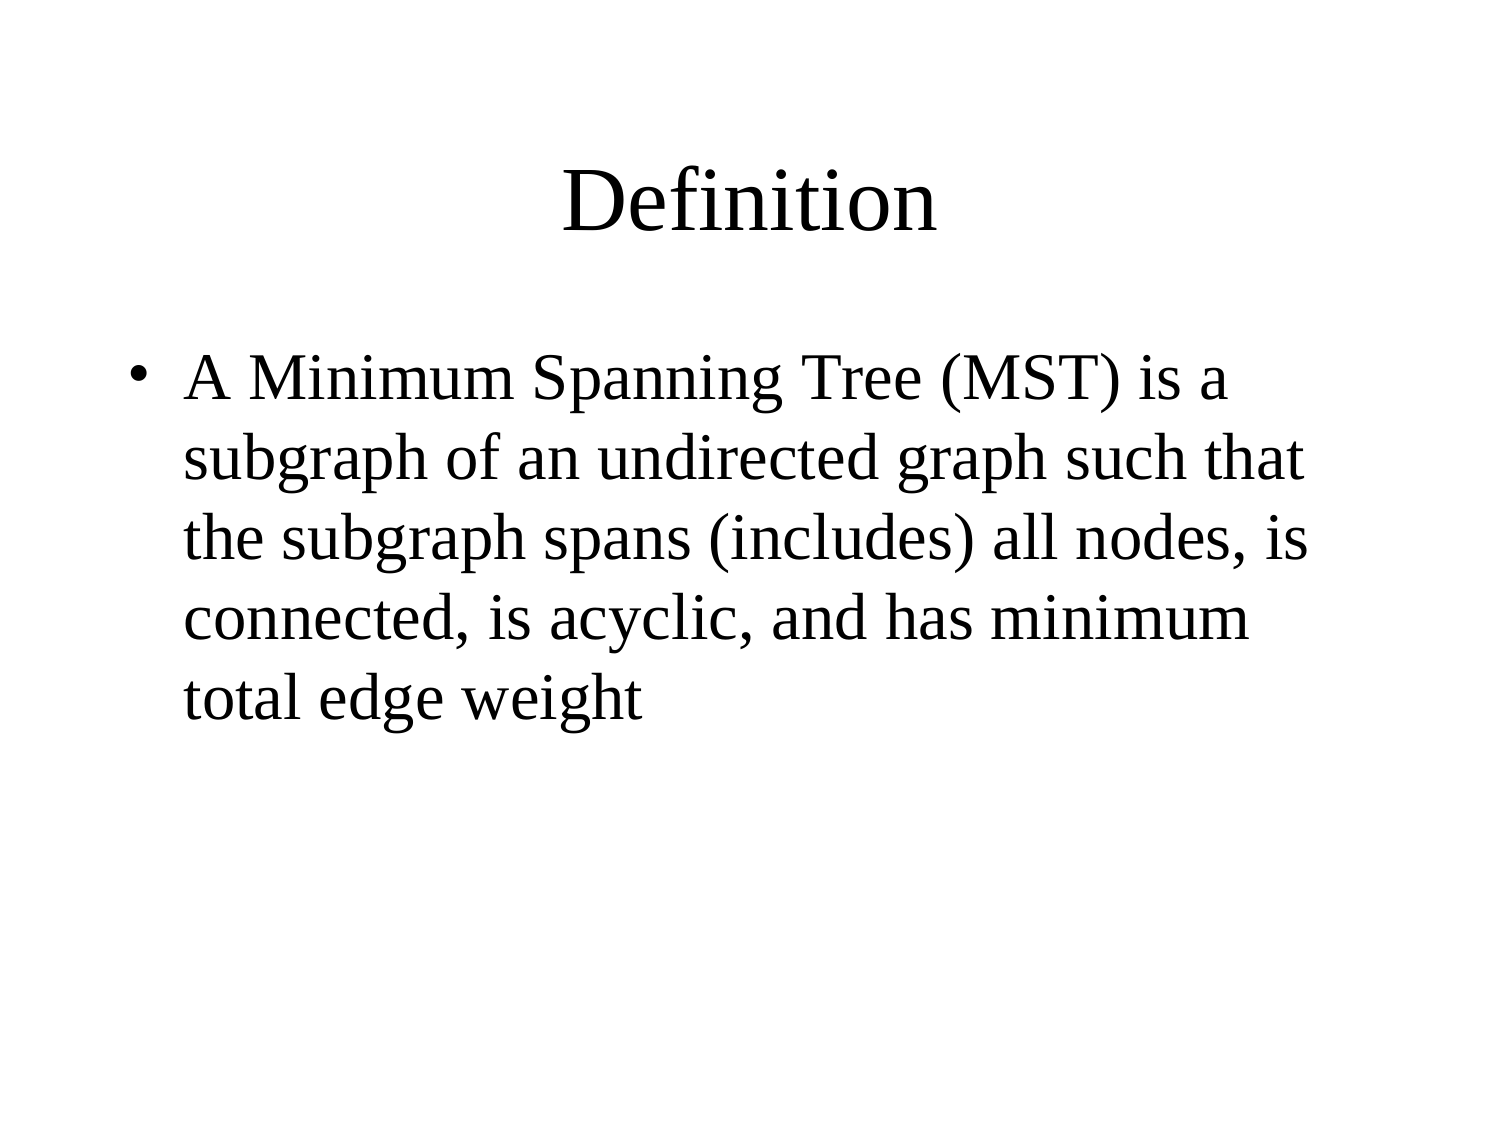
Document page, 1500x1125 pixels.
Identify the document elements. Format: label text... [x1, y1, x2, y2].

title Definition [112, 99, 1388, 288]
list A Minimum Spanning Tree (MST) is a subgraph of an undirected graph such that the subgraph spans (includes) all nodes, is connected, is acyclic, and has minimum total edge weight [112, 324, 1388, 1000]
